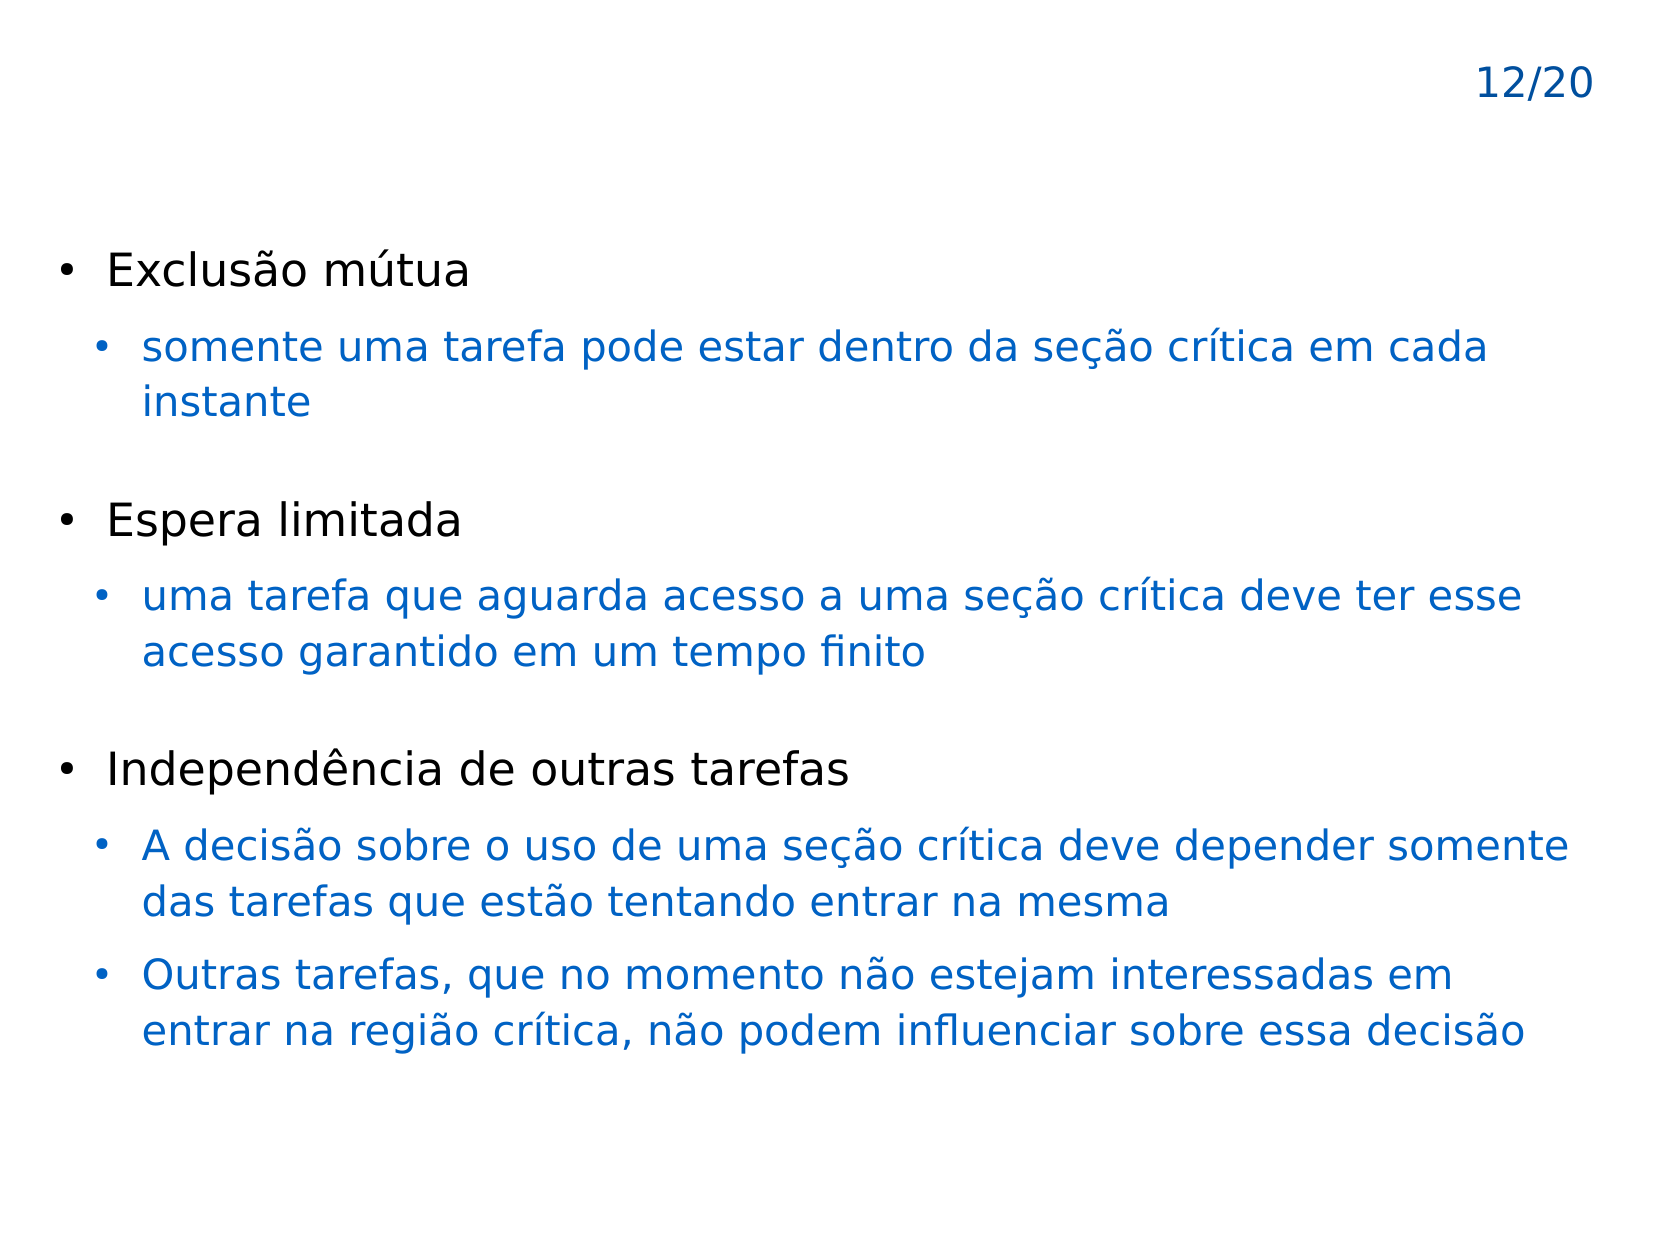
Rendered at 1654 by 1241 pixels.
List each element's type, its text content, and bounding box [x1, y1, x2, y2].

list Exclusão mútua somente uma tarefa pode estar dentro da seção crítica em cada instante Espera limitada uma tarefa que aguarda acesso a uma seção crítica deve ter esse acesso garantido em um tempo finito Independência de outras tarefas A decisão sobre o uso de uma seção crítica deve depender somente das tarefas que estão tentando entrar na mesma Outras tarefas, que no momento não estejam interessadas em entrar na região crítica, não podem influenciar sobre essa decisão [59, 236, 1595, 1211]
